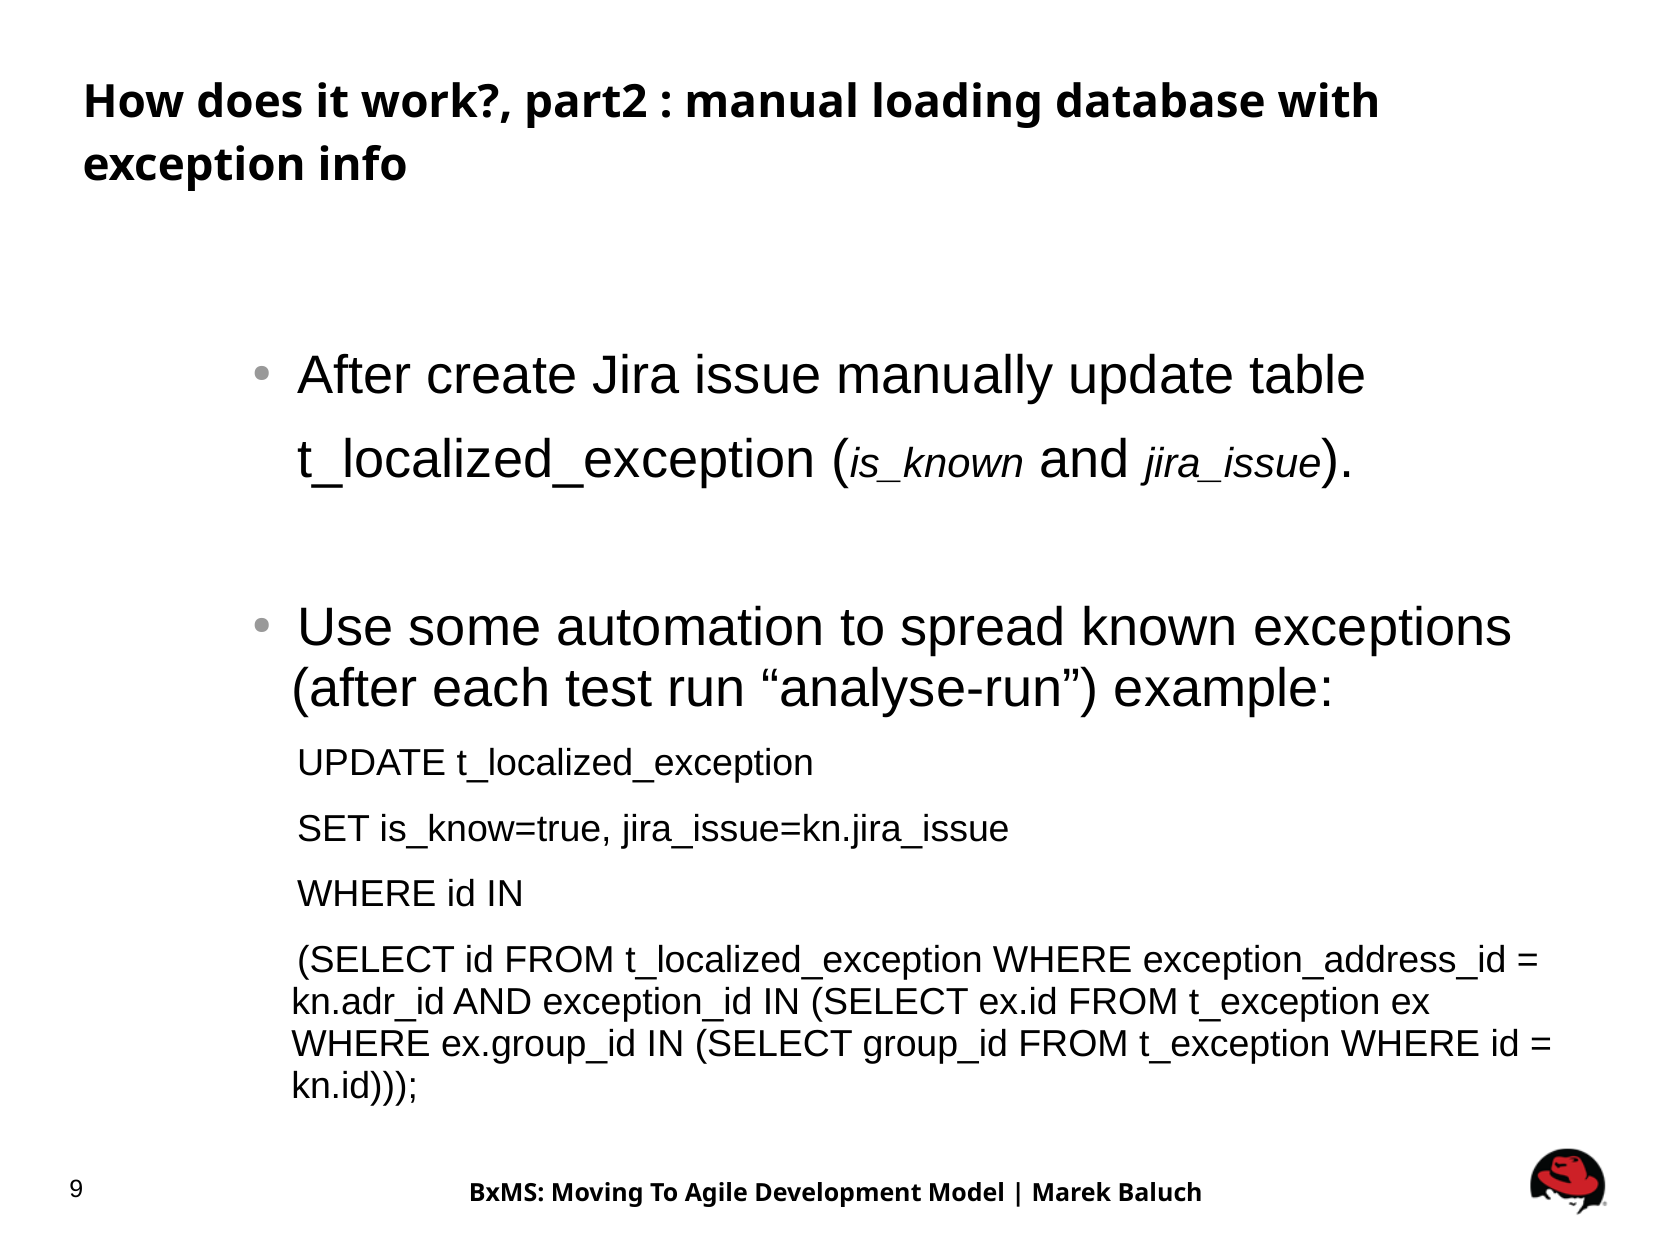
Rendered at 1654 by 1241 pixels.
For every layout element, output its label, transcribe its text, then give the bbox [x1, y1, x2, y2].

picture [1529, 1146, 1613, 1224]
title How does it work?, part2 : manual loading database with exception info [82, 37, 1571, 226]
list After create Jira issue manually update table t_localized_exception (is_known and jira_issue). Use some automation to spread known exceptions (after each test run “analyse-run”) example: UPDATE t_localized_exception SET is_know=true, jira_issue=kn.jira_issue WHERE id IN (SELECT id FROM t_localized_exception WHERE exception_address_id = kn.adr_id AND exception_id IN (SELECT ex.id FROM t_exception ex WHERE ex.group_id IN (SELECT group_id FROM t_exception WHERE id = kn.id))); [86, 235, 1576, 1126]
